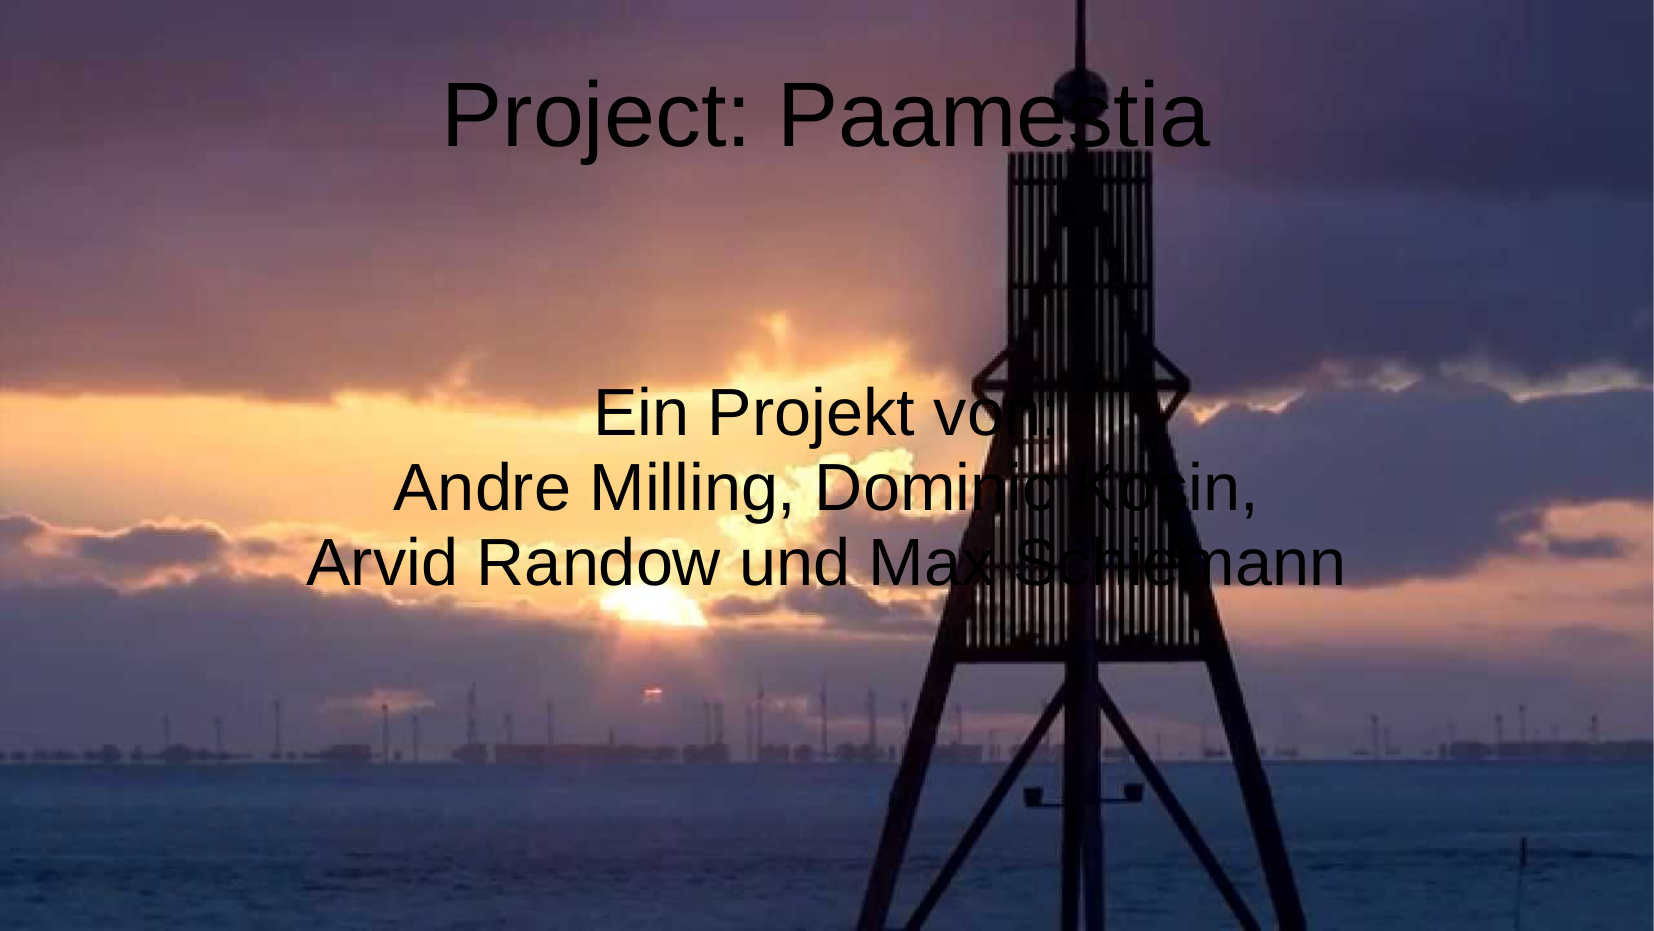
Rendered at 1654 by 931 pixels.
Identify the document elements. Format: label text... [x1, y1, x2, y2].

title Project: Paamestia [82, 37, 1571, 193]
picture [0, 0, 1654, 931]
subtitle Ein Projekt von: Andre Milling, Dominic Kosin, Arvid Randow und Max Schiemann [82, 217, 1571, 758]
